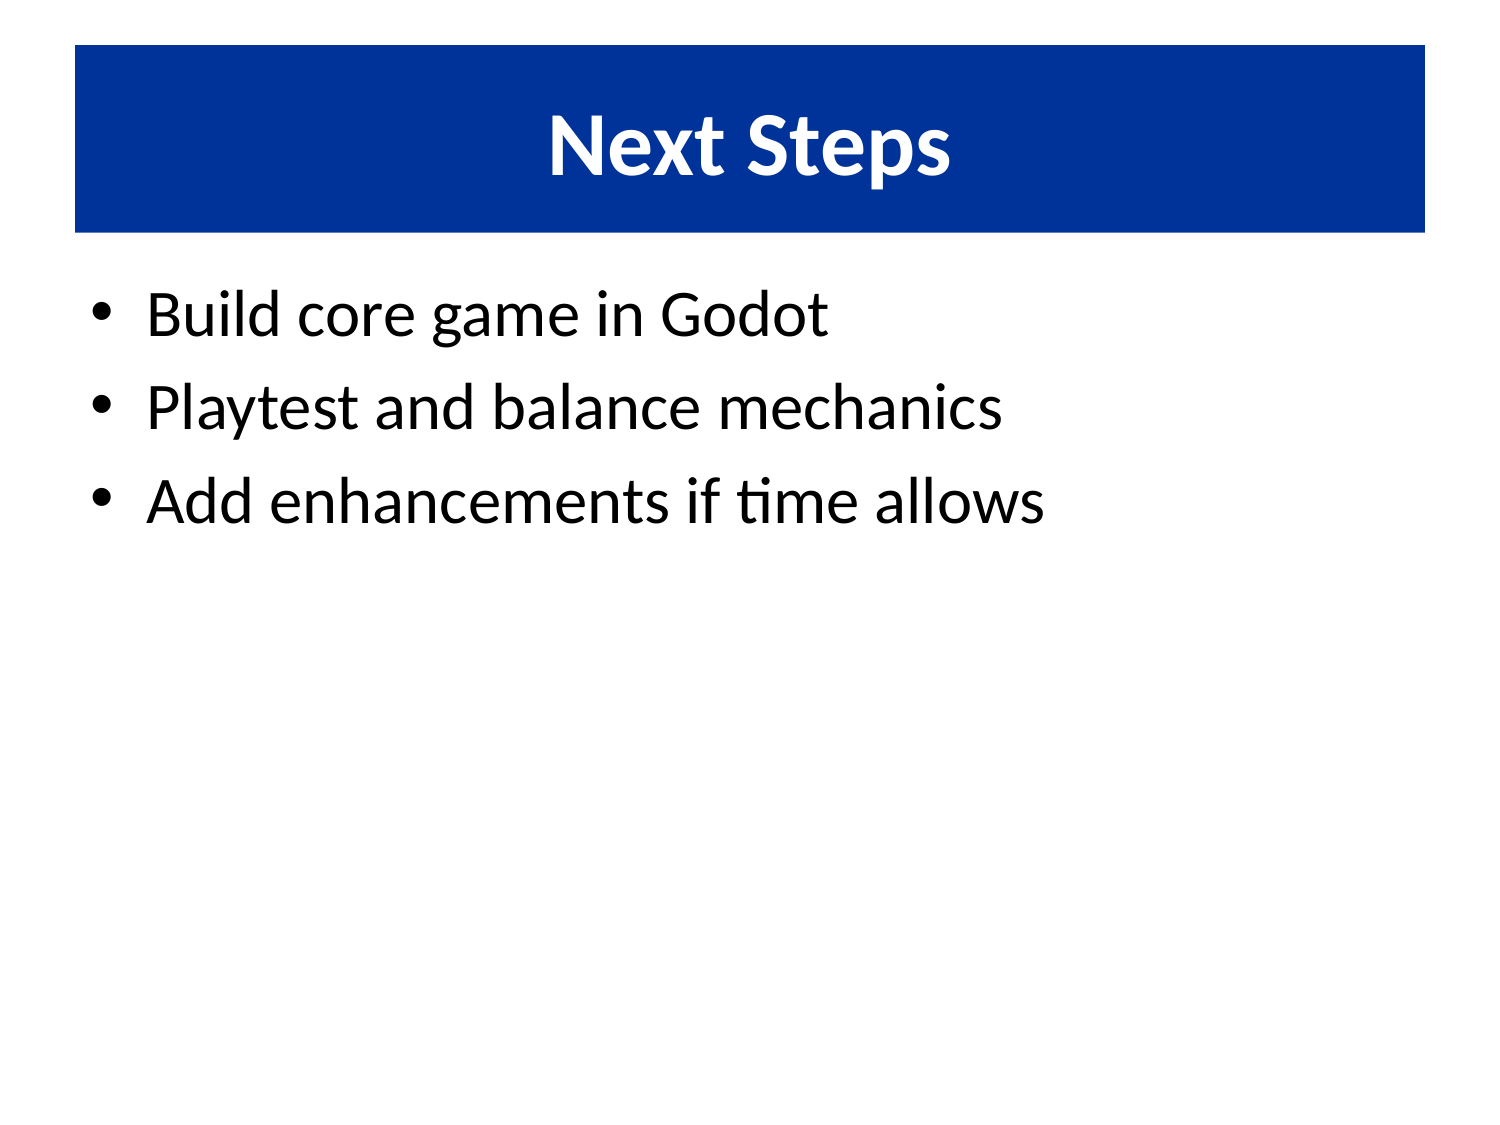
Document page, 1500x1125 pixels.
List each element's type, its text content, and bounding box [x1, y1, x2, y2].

list Build core game in Godot Playtest and balance mechanics Add enhancements if time allows [75, 262, 1425, 1005]
title Next Steps [75, 45, 1425, 233]
